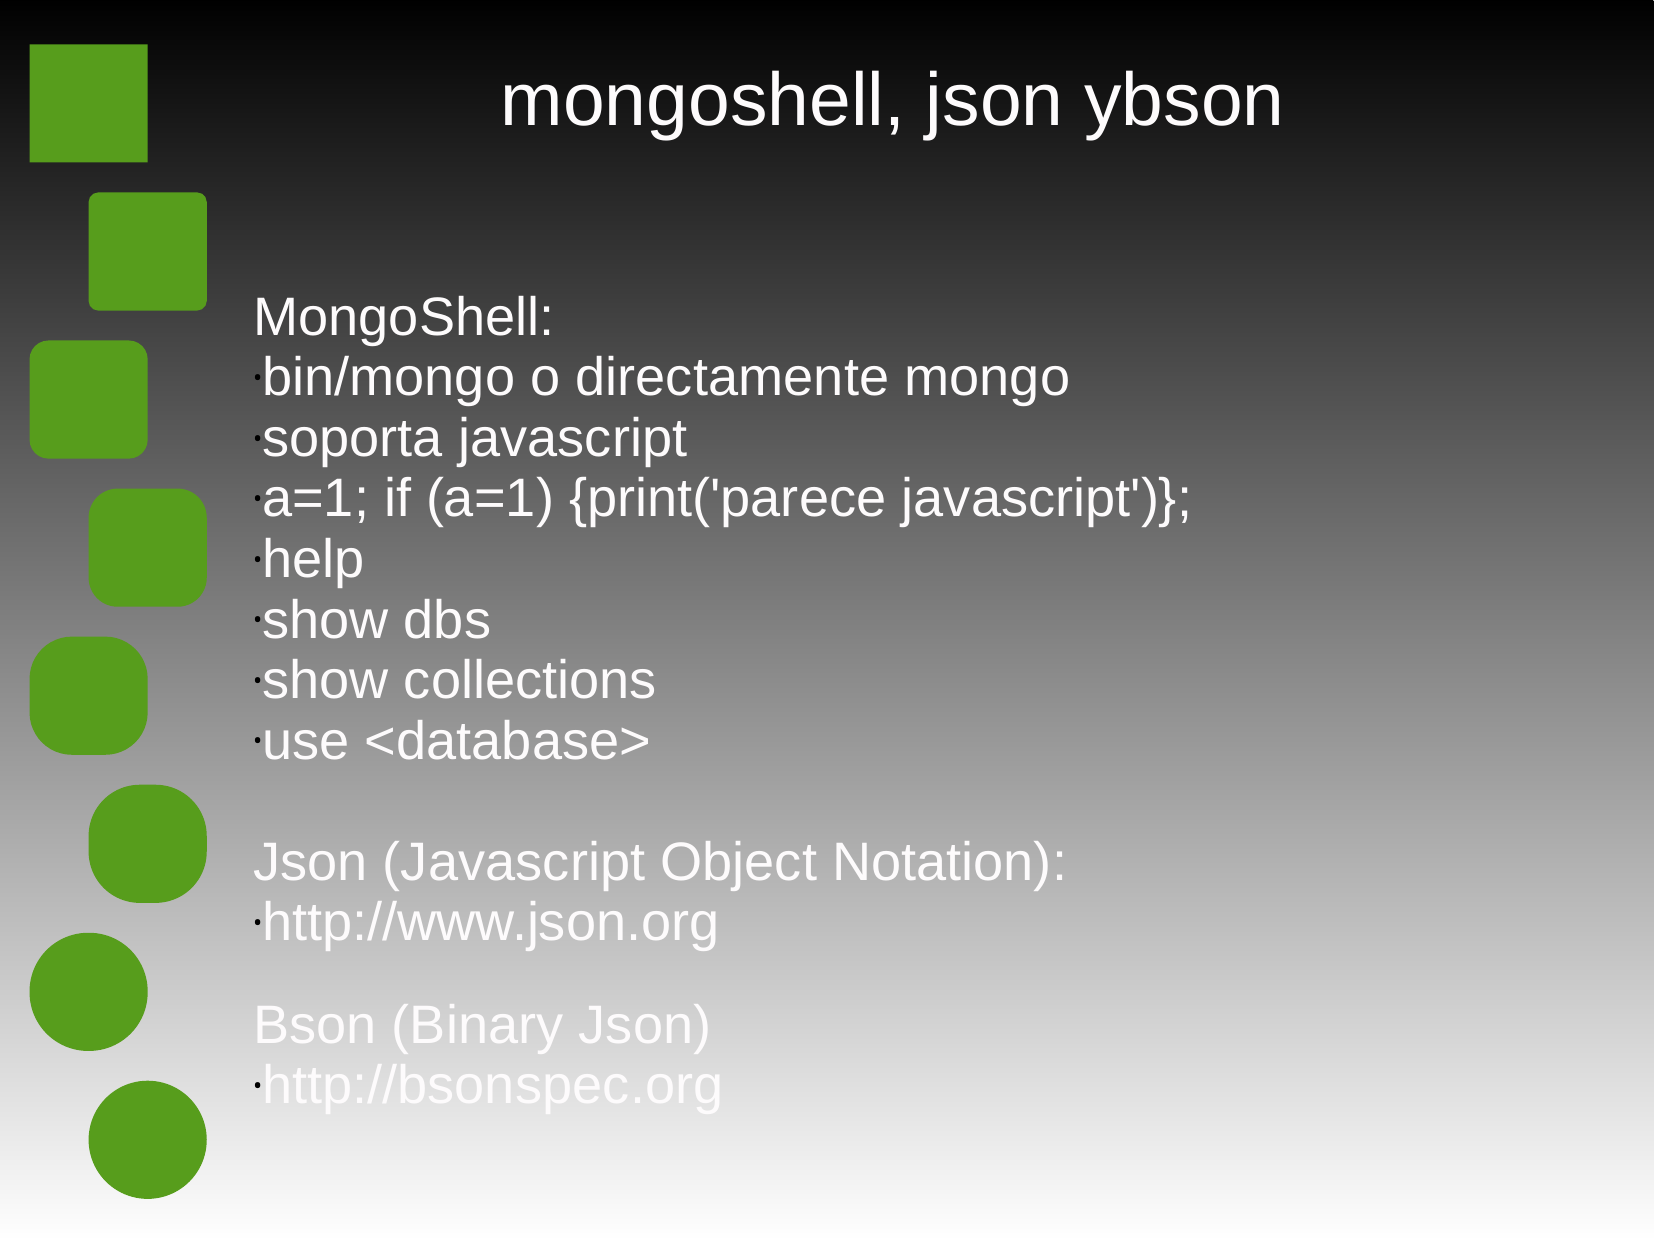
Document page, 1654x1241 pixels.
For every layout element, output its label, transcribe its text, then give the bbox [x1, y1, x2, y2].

text_box MongoShell: bin/mongo o directamente mongo soporta javascript a=1; if (a=1) {print('parece javascript')}; help show dbs show collections use <database> Json (Javascript Object Notation): http://www.json.org Bson (Binary Json) http://bsonspec.org [238, 278, 1632, 1219]
title mongoshell, json ybson [214, 49, 1571, 236]
